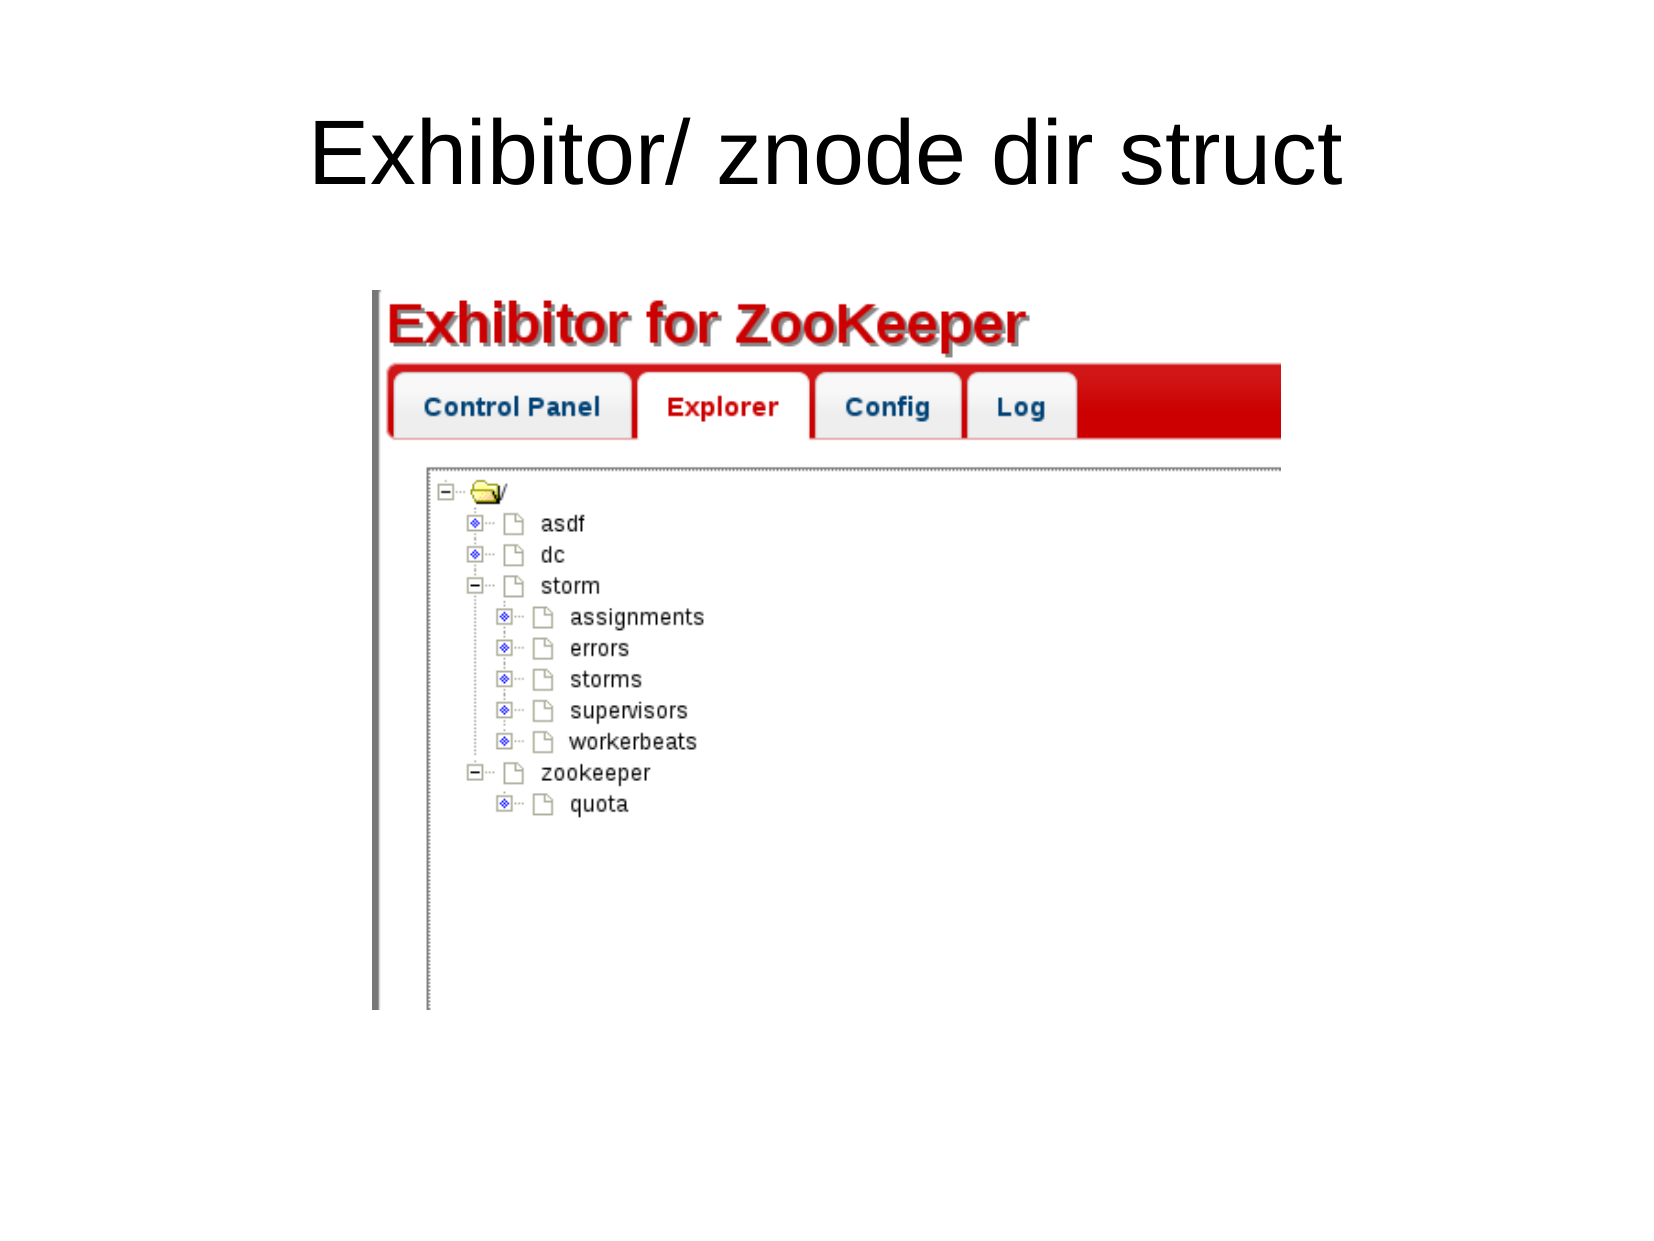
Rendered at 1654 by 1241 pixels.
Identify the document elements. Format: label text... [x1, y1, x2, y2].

picture [372, 290, 1281, 1010]
title Exhibitor/ znode dir struct [82, 49, 1571, 257]
